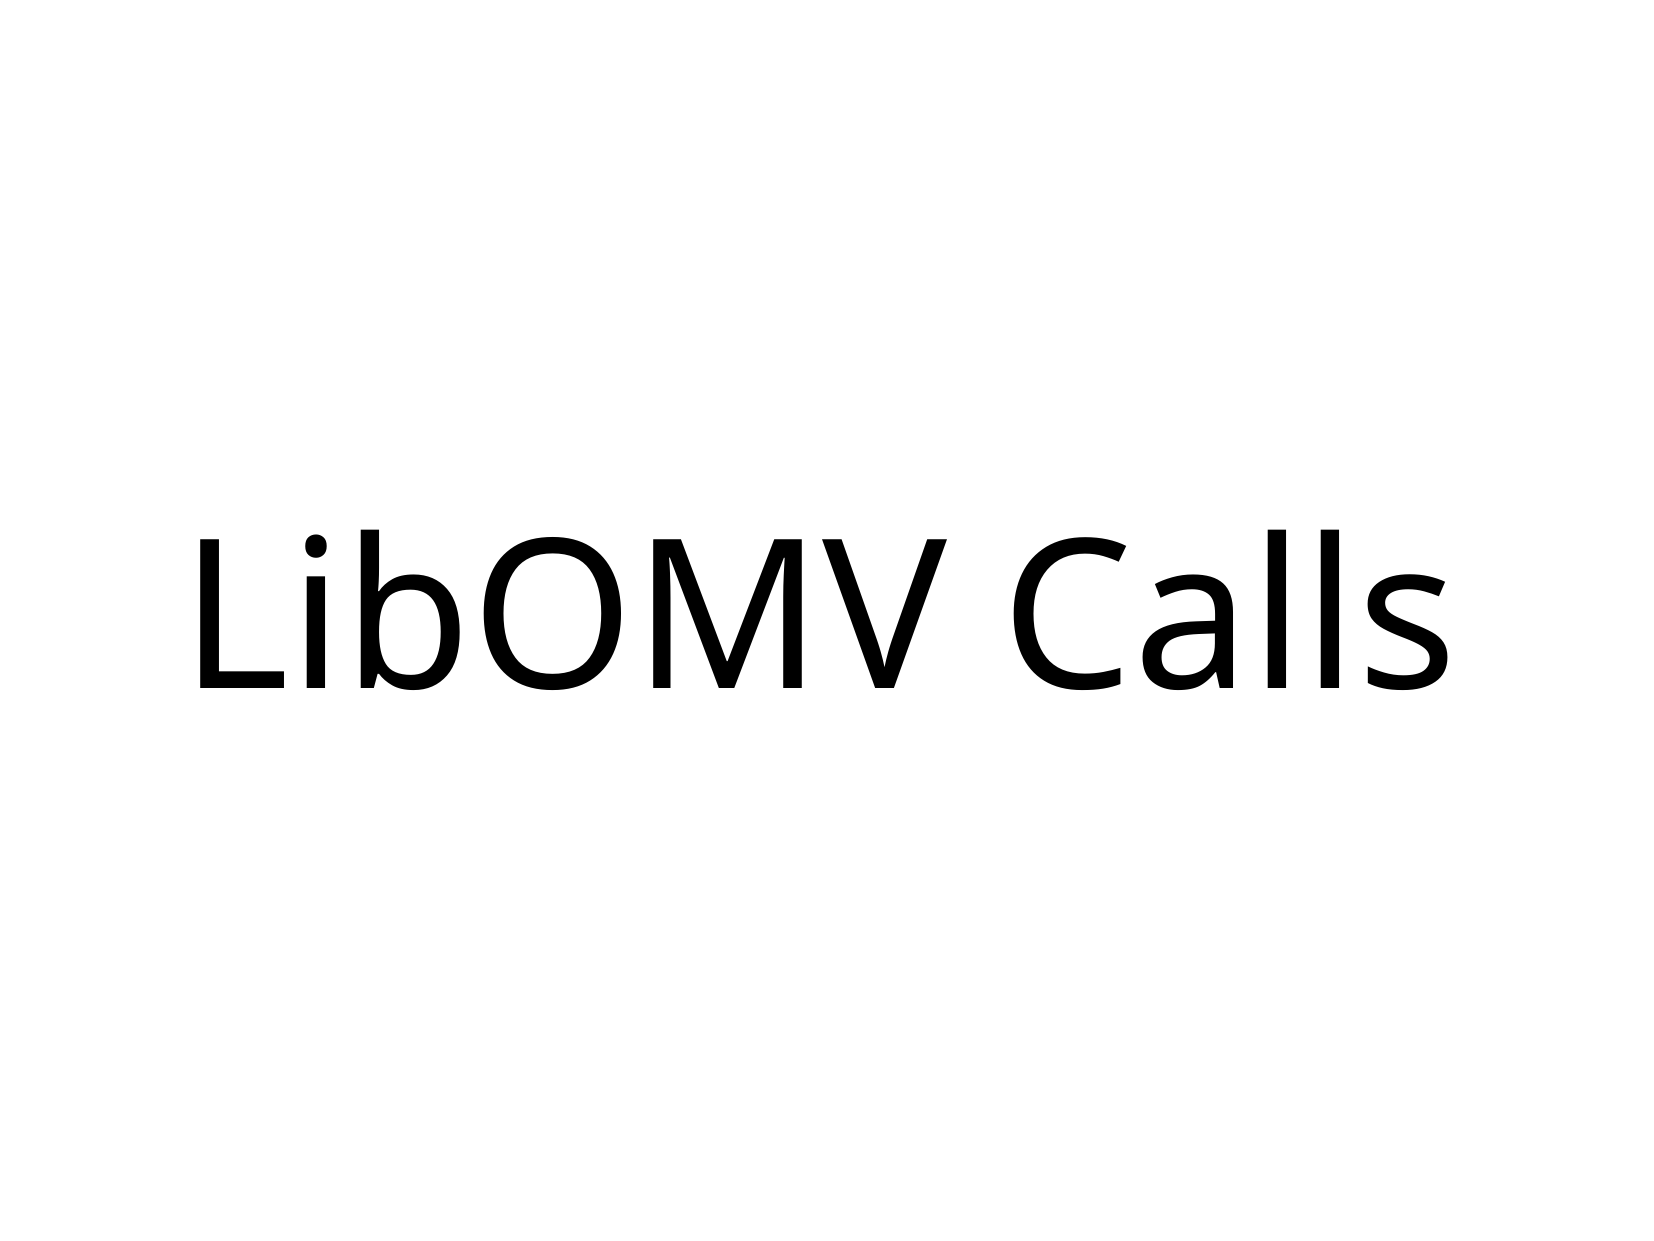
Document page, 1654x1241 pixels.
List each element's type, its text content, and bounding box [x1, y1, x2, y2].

title LibOMV Calls [75, 462, 1564, 754]
